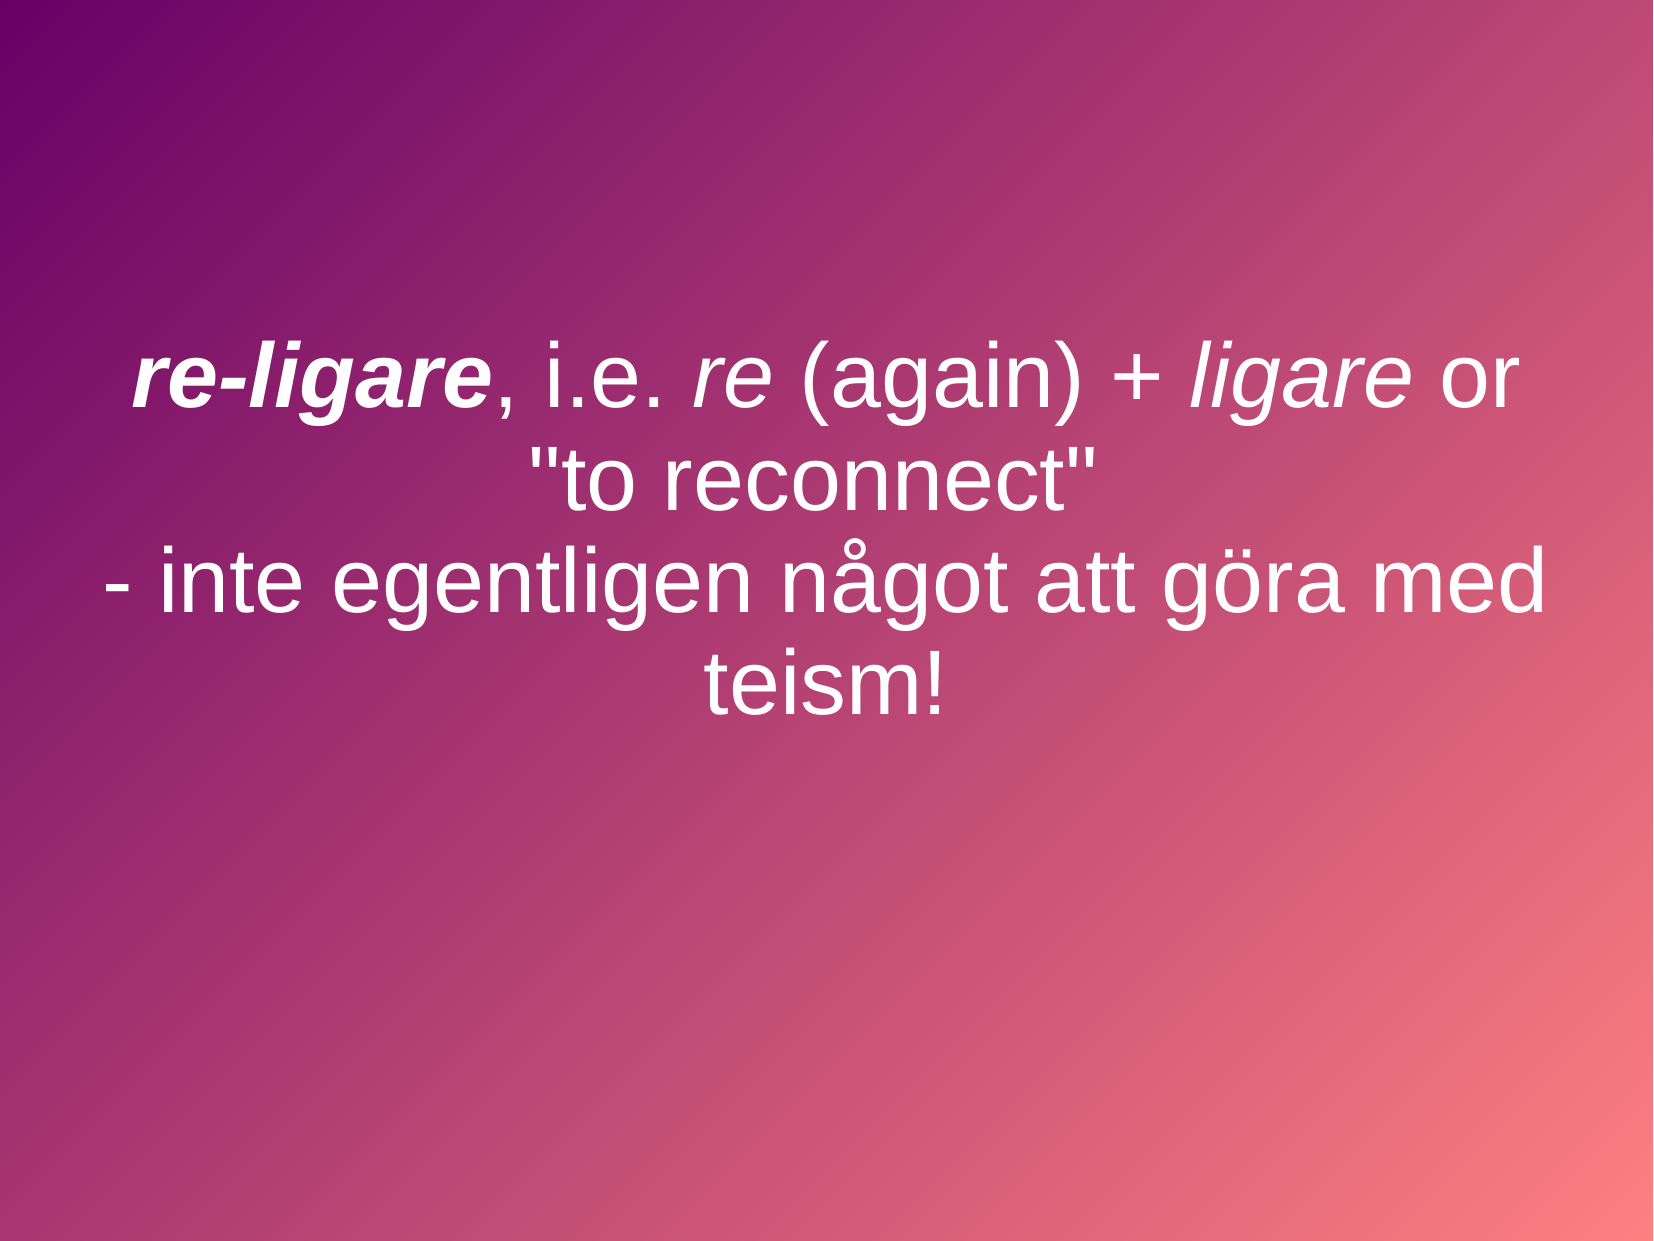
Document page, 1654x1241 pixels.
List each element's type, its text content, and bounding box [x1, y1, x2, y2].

subtitle re-ligare, i.e. re (again) + ligare or "to reconnect" - inte egentligen något att göra med teism! [82, 49, 1571, 1010]
